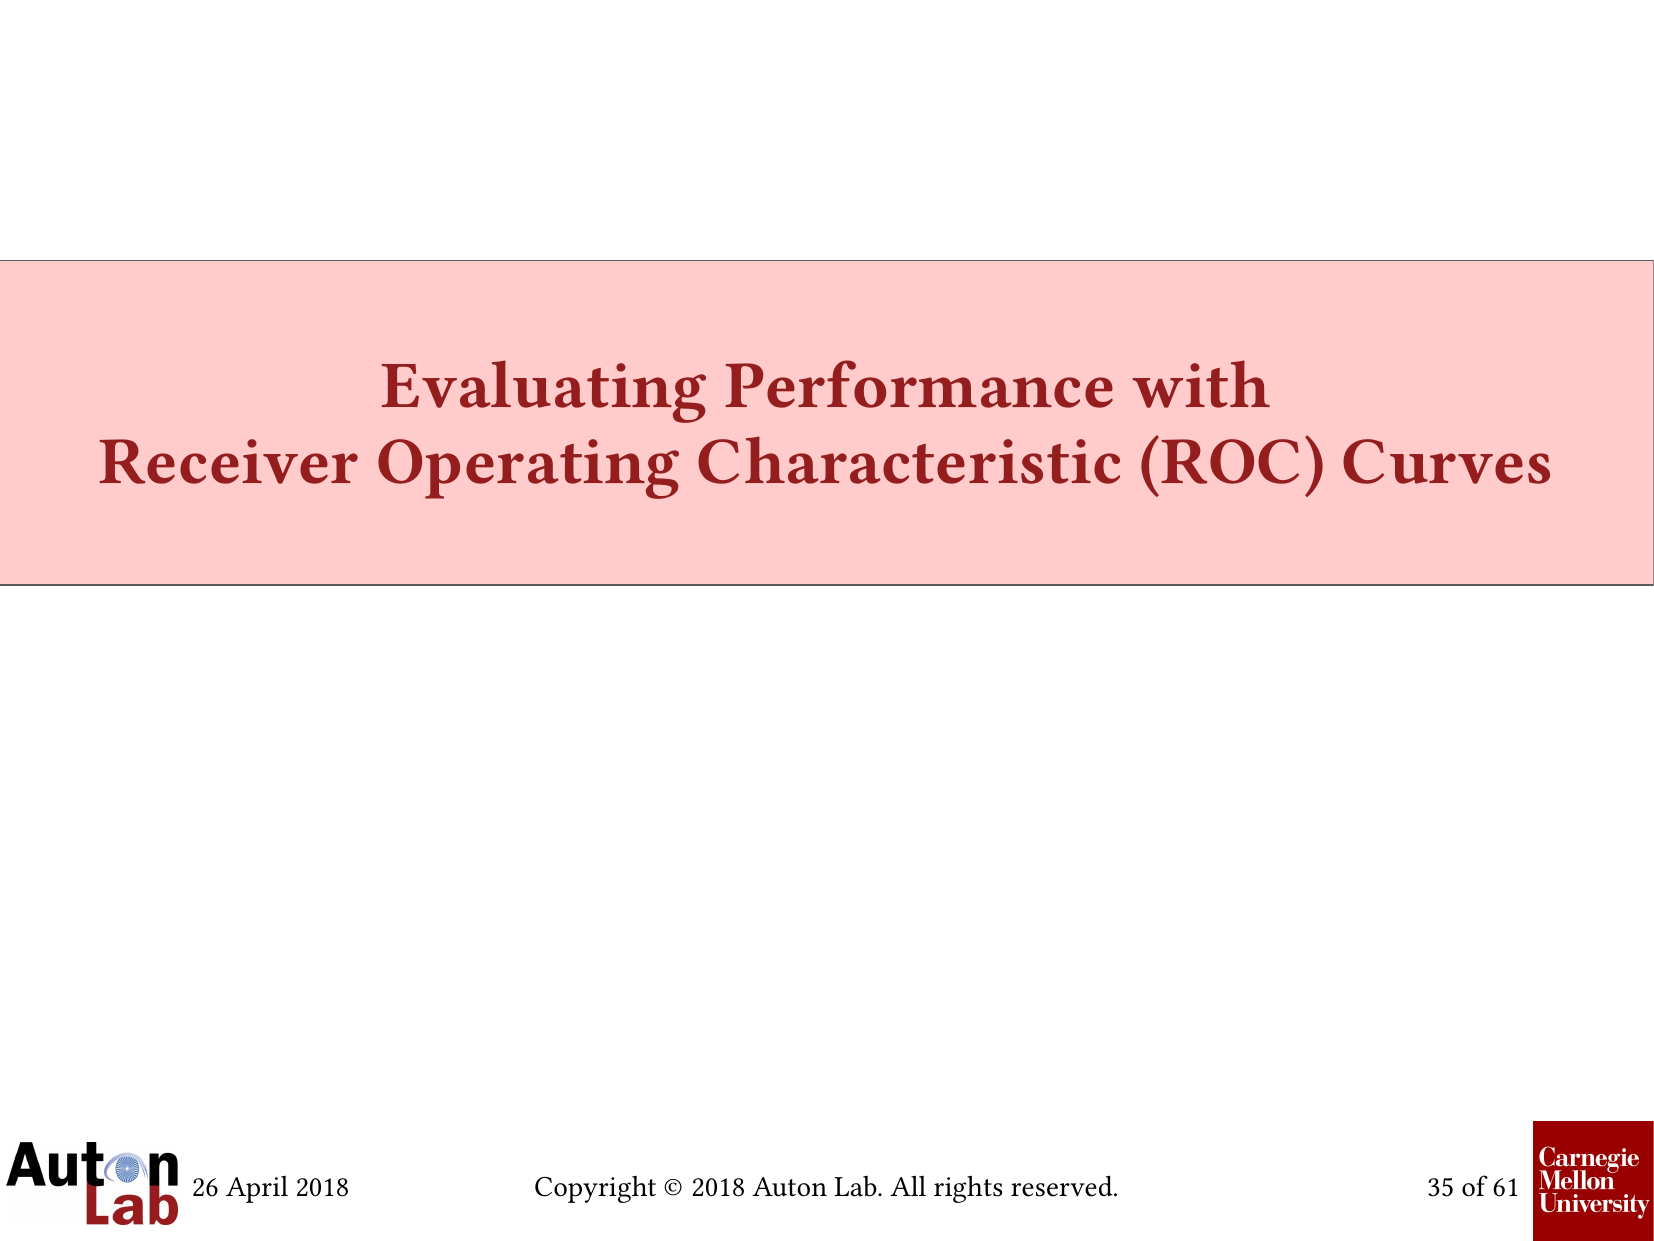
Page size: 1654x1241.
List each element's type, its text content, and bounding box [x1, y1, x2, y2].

picture [6, 1142, 178, 1225]
title Evaluating Performance with Receiver Operating Characteristic (ROC) Curves [16, 262, 1637, 586]
picture [1533, 1121, 1654, 1241]
